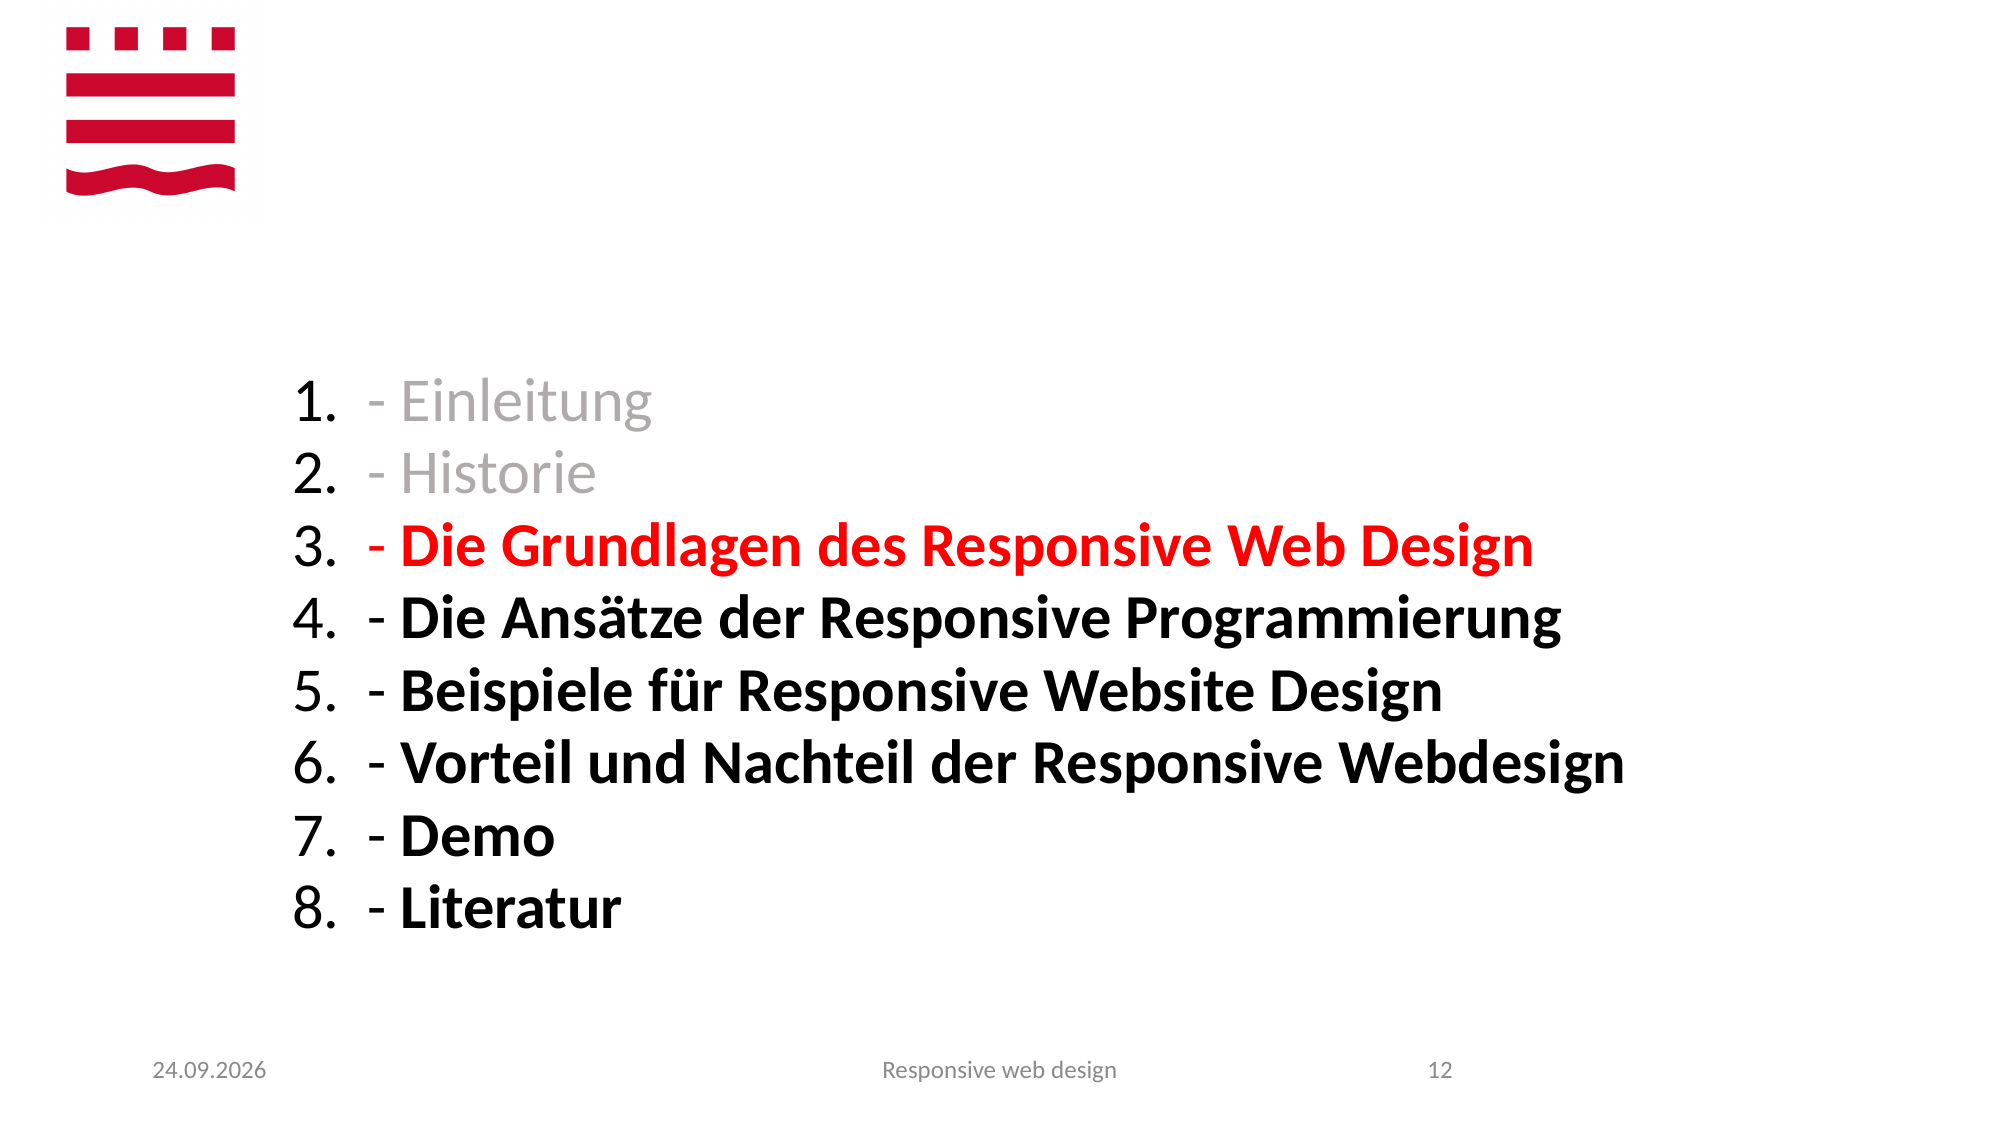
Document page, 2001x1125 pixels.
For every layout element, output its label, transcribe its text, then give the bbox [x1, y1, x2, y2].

subtitle - Einleitung - Historie - Die Grundlagen des Responsive Web Design - Die Ansätze der Responsive Programmierung - Beispiele für Responsive Website Design - Vorteil und Nachteil der Responsive Webdesign - Demo - Literatur [262, 263, 1939, 1125]
picture [38, 0, 264, 225]
text_box 2017/4/30 [137, 1042, 588, 1103]
text_box Responsive web design [662, 1042, 1338, 1103]
text_box [1412, 1042, 1863, 1103]
